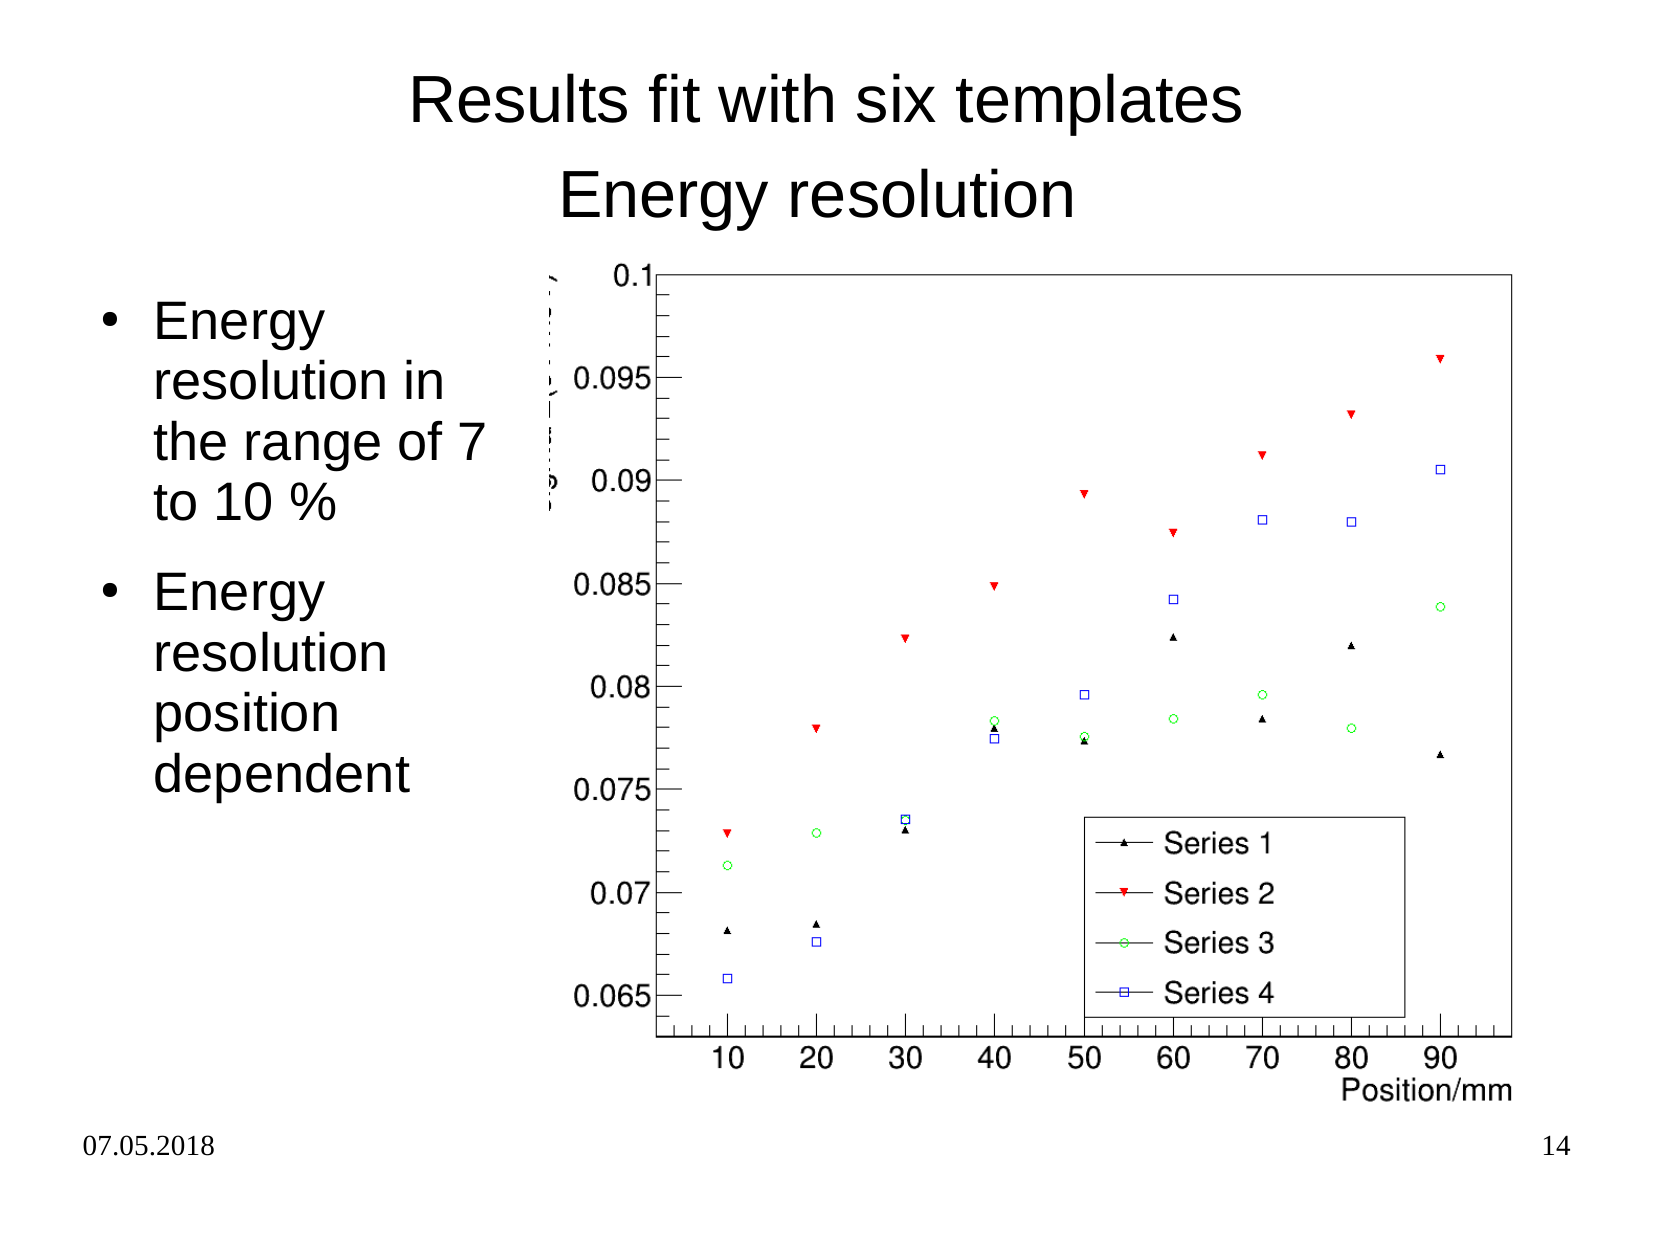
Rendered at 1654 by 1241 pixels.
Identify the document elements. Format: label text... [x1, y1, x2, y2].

list Energy resolution in the range of 7 to 10 % Energy resolution position dependent [82, 290, 526, 1010]
picture [549, 179, 1619, 1132]
title Results fit with six templates [82, 49, 1571, 143]
title Energy resolution [82, 143, 1571, 245]
